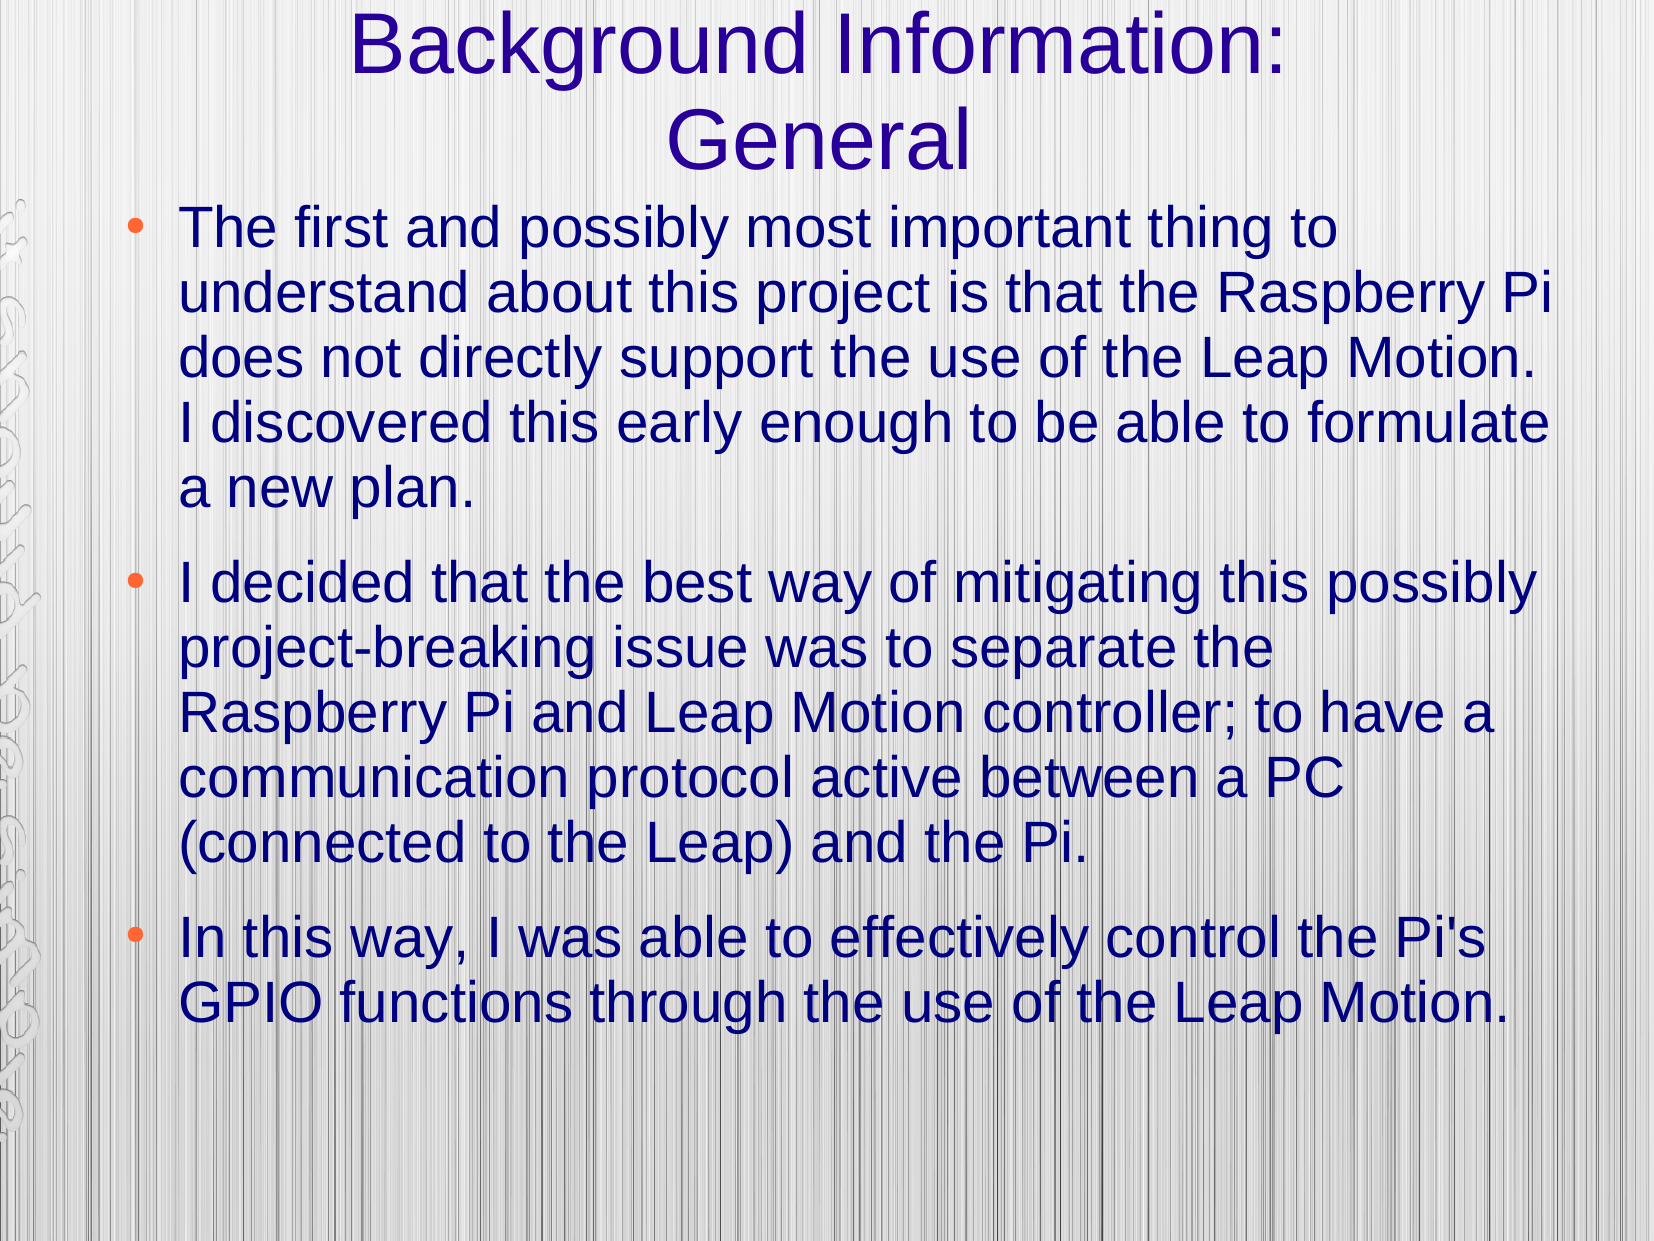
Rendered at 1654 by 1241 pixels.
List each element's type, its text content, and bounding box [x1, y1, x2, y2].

list The first and possibly most important thing to understand about this project is that the Raspberry Pi does not directly support the use of the Leap Motion. I discovered this early enough to be able to formulate a new plan. I decided that the best way of mitigating this possibly project-breaking issue was to separate the Raspberry Pi and Leap Motion controller; to have a communication protocol active between a PC (connected to the Leap) and the Pi. In this way, I was able to effectively control the Pi's GPIO functions through the use of the Leap Motion. [107, 195, 1561, 1032]
picture [0, 0, 1654, 1241]
title Background Information: General [75, 0, 1564, 196]
